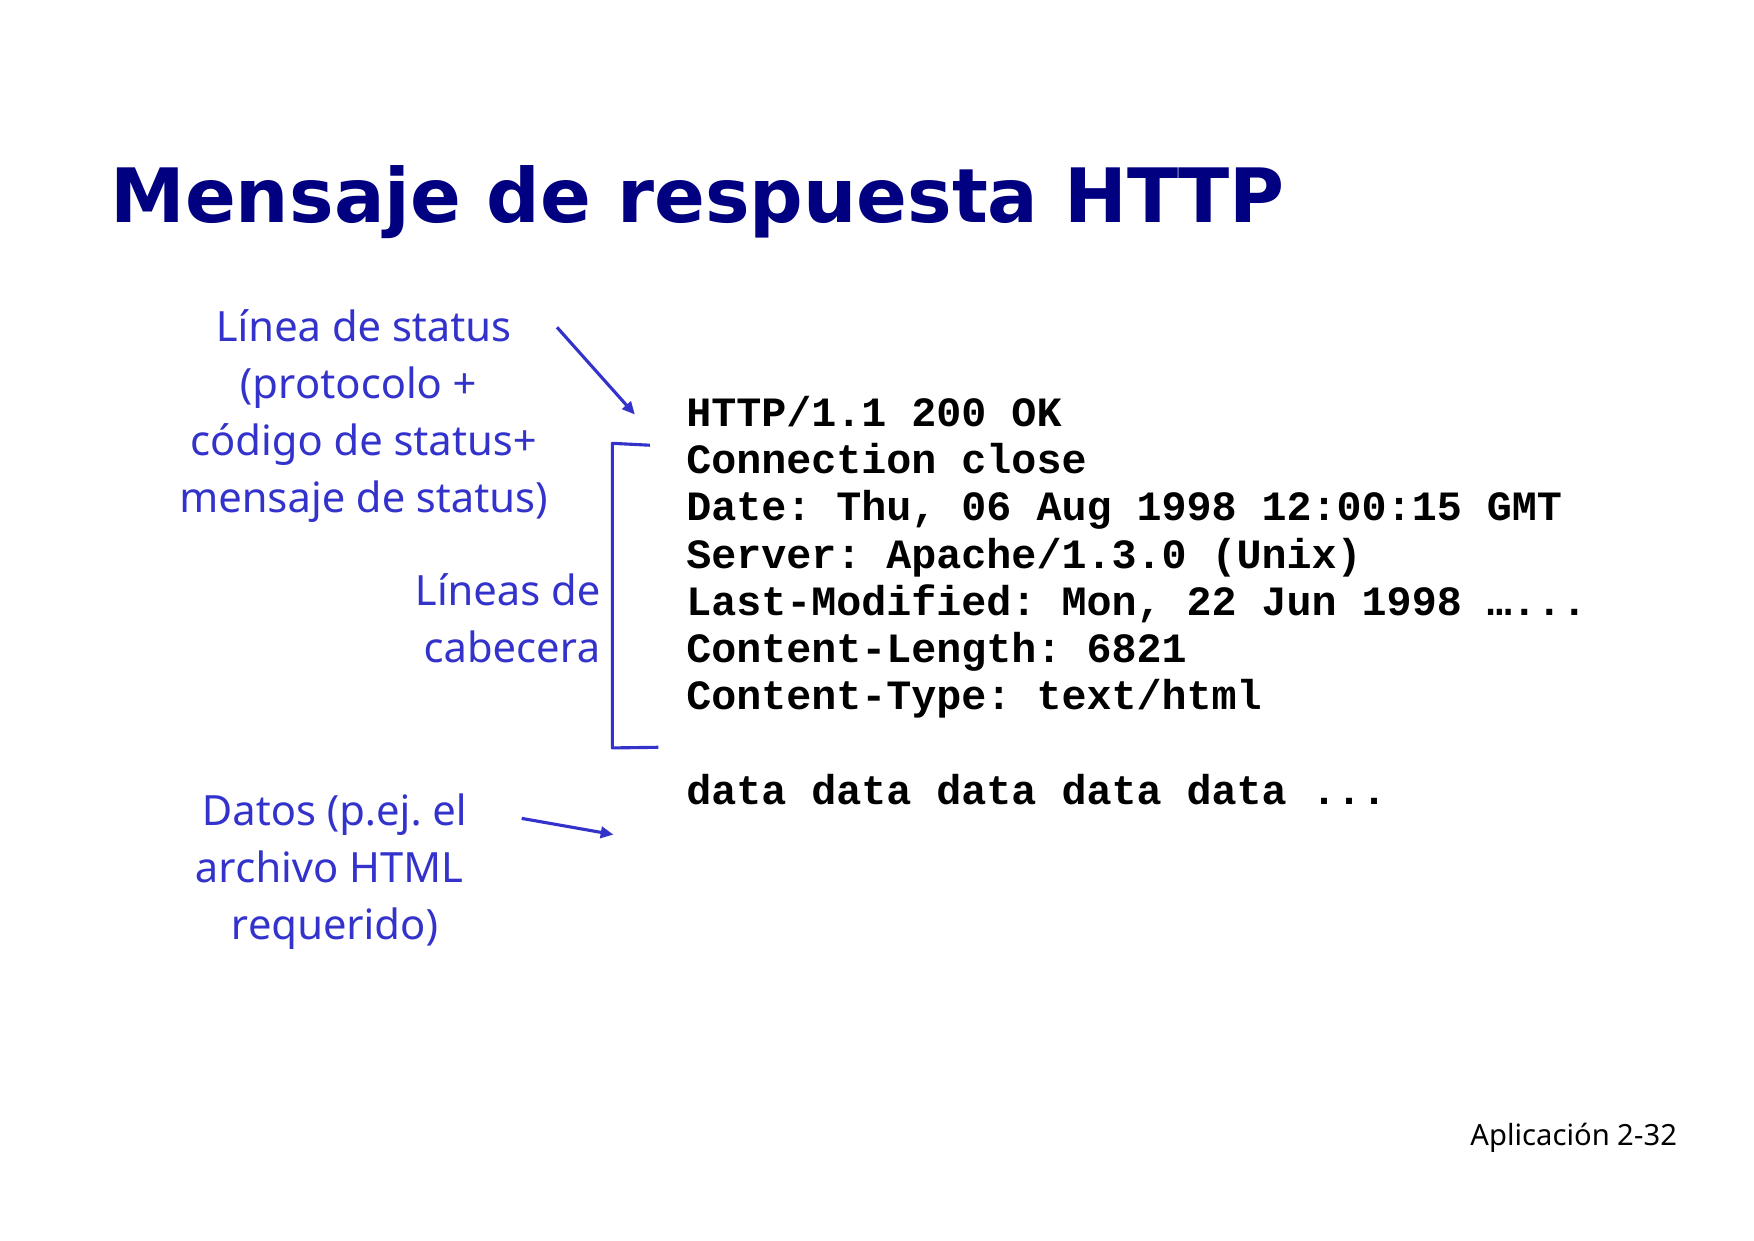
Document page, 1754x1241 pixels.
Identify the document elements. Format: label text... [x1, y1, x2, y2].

text_box Datos (p.ej. el archivo HTML requerido) [180, 772, 489, 960]
text_box HTTP/1.1 200 OK Connection close Date: Thu, 06 Aug 1998 12:00:15 GMT Server: Apache/1.3.0 (Unix) Last-Modified: Mon, 22 Jun 1998 …... Content-Length: 6821 Content-Type: text/html data data data data data ... [671, 383, 1627, 825]
text_box Línea de status (protocolo + código de status+ mensaje de status) [164, 289, 563, 533]
text_box Líneas de cabecera [400, 552, 616, 683]
title Mensaje de respuesta HTTP [95, 88, 1671, 305]
